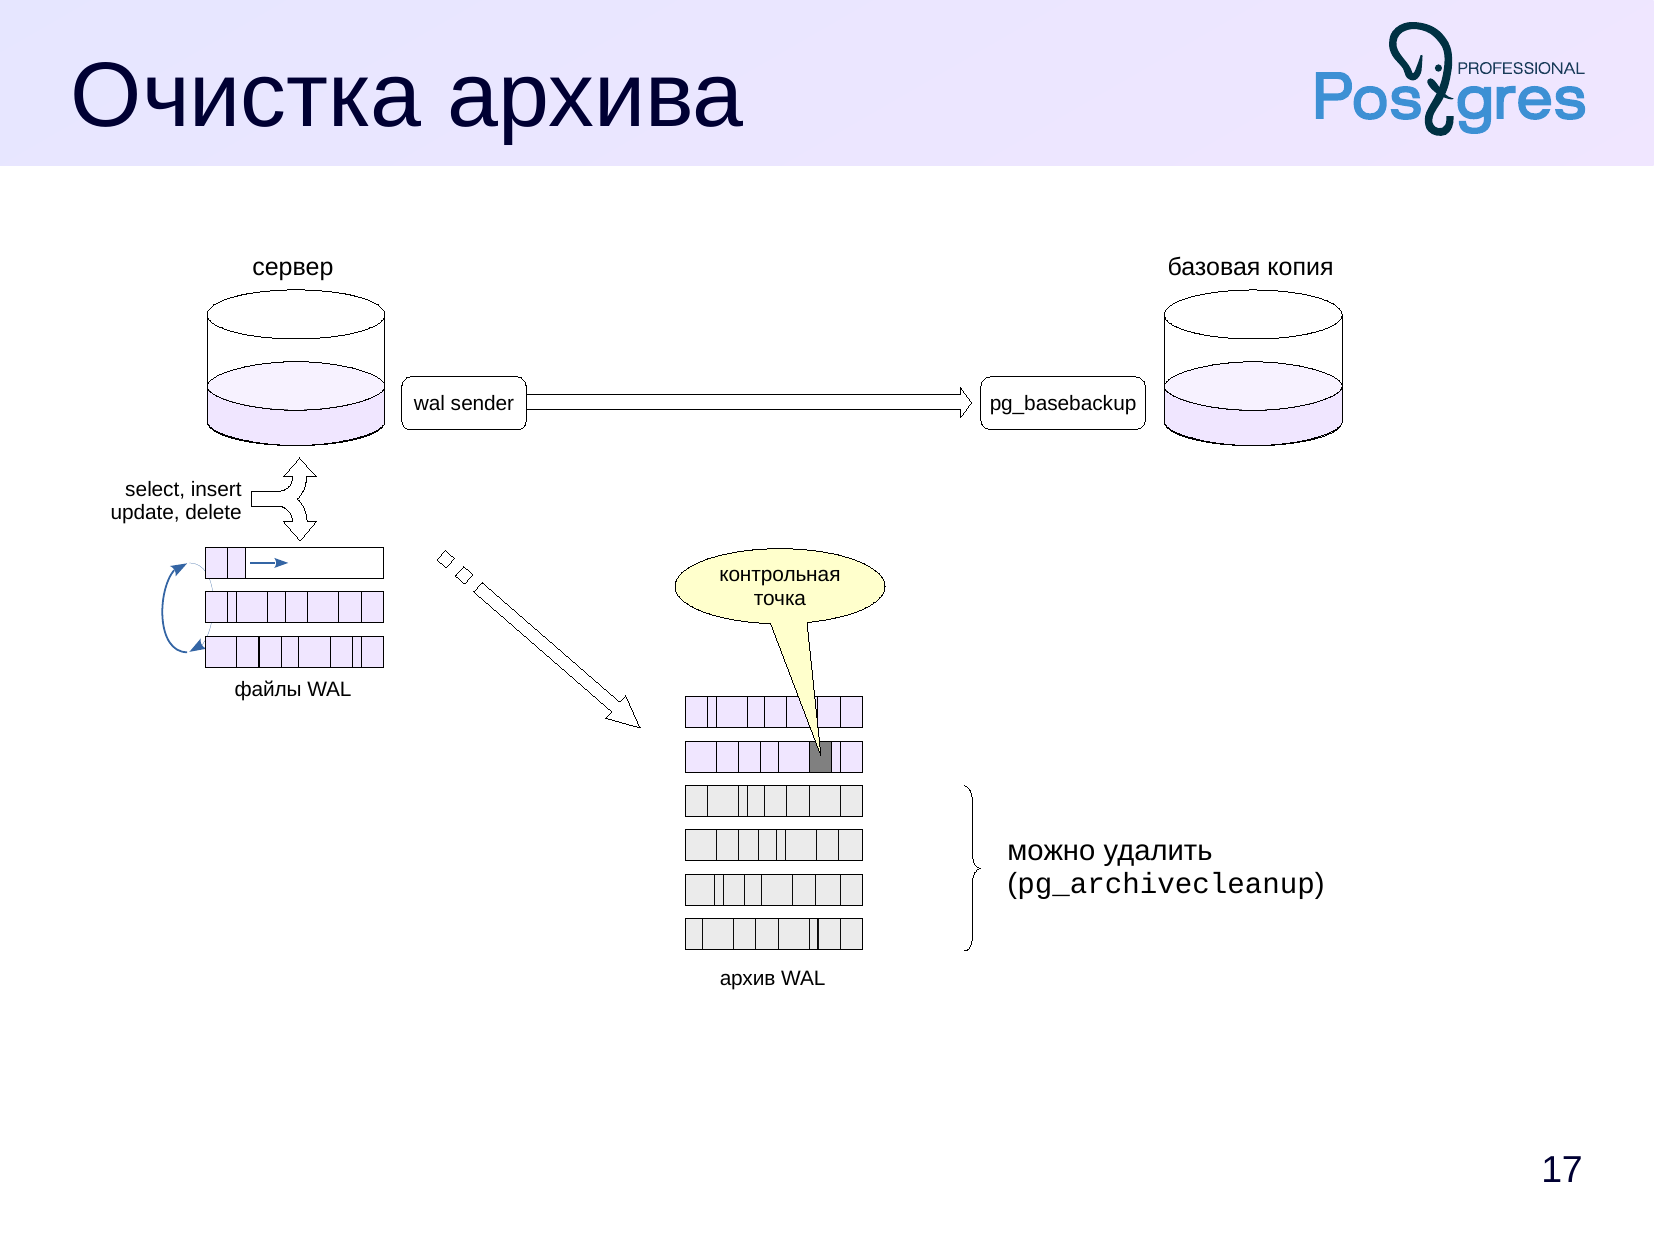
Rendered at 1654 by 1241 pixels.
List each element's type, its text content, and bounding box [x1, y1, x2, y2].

text_box файлы WAL [219, 670, 367, 710]
text_box [815, 697, 862, 727]
text_box [685, 874, 863, 906]
text_box [1164, 289, 1343, 446]
text_box [685, 785, 863, 817]
text_box контрольная точка [675, 548, 886, 756]
text_box сервер [237, 245, 349, 289]
text_box [455, 566, 473, 584]
text_box wal sender [401, 376, 527, 430]
text_box [527, 387, 972, 418]
text_box [206, 637, 383, 667]
text_box [685, 918, 863, 950]
text_box архив WAL [704, 959, 841, 998]
text_box [206, 548, 246, 578]
text_box [686, 741, 862, 773]
text_box можно удалить (pg_archivecleanup) [992, 826, 1366, 945]
text_box [685, 829, 863, 861]
text_box [437, 550, 455, 568]
text_box [473, 582, 641, 728]
text_box [207, 289, 385, 446]
text_box [258, 457, 317, 541]
text_box [686, 697, 809, 727]
text_box [206, 592, 383, 622]
text_box select, insert update, delete [95, 469, 258, 532]
title Очистка архива [70, 43, 1241, 147]
text_box pg_basebackup [980, 376, 1146, 430]
text_box базовая копия [1152, 245, 1349, 289]
